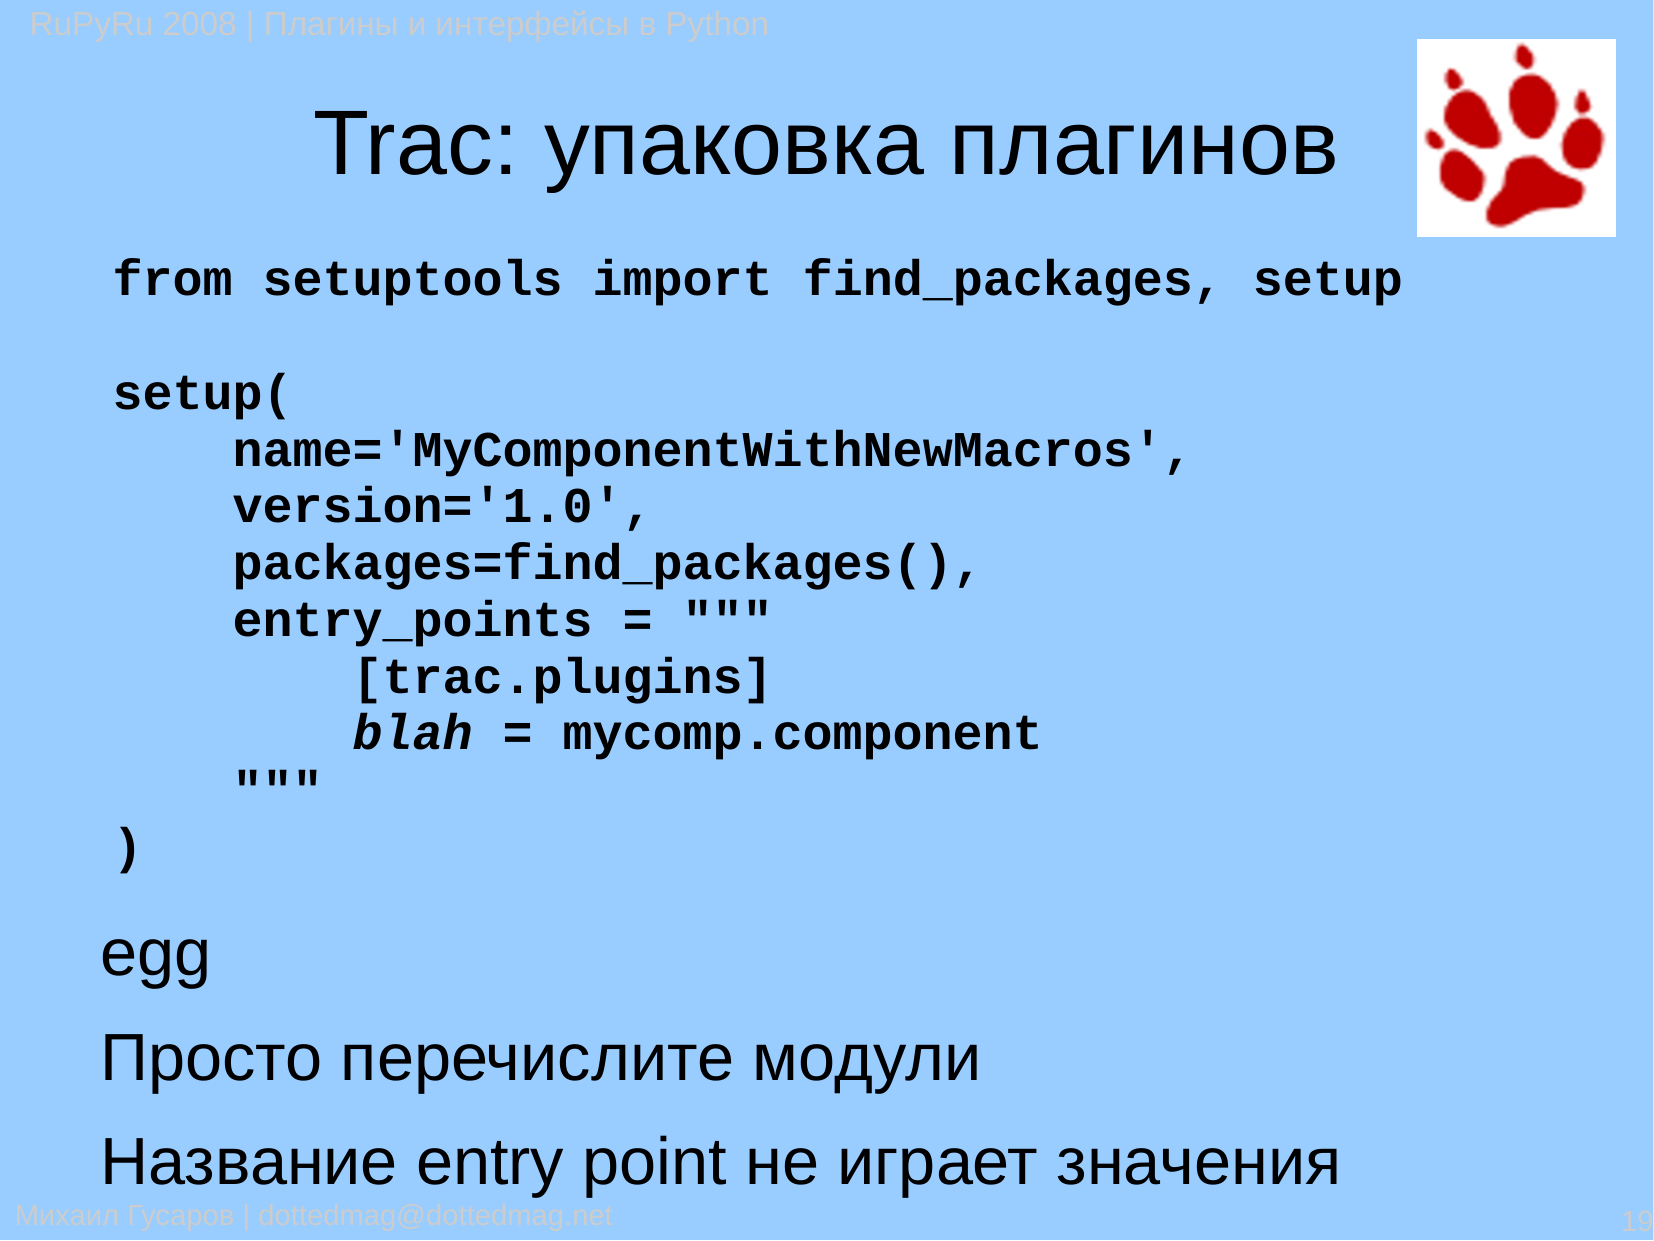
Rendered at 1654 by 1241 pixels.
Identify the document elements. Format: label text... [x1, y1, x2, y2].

picture [1417, 39, 1616, 237]
text_box from setuptools import find_packages, setup setup( name='MyComponentWithNewMacros', version='1.0', packages=find_packages(), entry_points = """ [trac.plugins] blah = mycomp.component """ ) [97, 246, 1418, 886]
title Trac: упаковка плагинов [82, 49, 1417, 237]
list egg Просто перечислите модули Название entry point не играет значения [82, 915, 1571, 1199]
